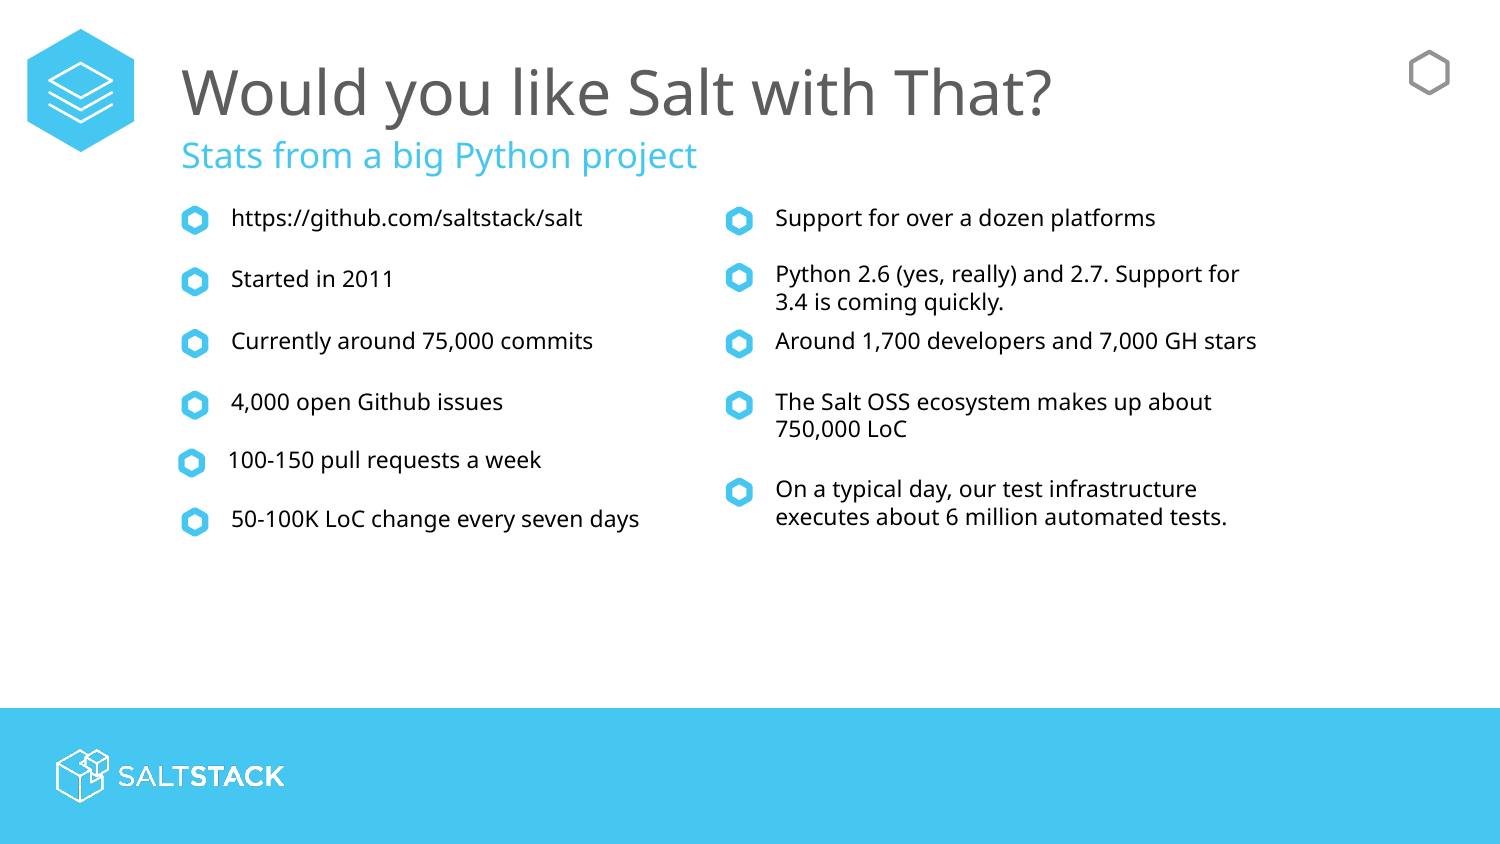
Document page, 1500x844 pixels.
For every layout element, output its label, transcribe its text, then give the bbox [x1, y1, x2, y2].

text_box Python 2.6 (yes, really) and 2.7. Support for 3.4 is coming quickly. [775, 259, 1274, 294]
text_box [0, 708, 1500, 844]
text_box https://github.com/saltstack/salt [231, 203, 777, 238]
text_box Support for over a dozen platforms [775, 203, 1274, 237]
text_box Around 1,700 developers and 7,000 GH stars [775, 326, 1274, 360]
text_box Would you like Salt with That? [181, 52, 1298, 128]
text_box Currently around 75,000 commits [231, 326, 730, 360]
text_box 100-150 pull requests a week [227, 445, 726, 479]
text_box On a typical day, our test infrastructure executes about 6 million automated tests. [775, 474, 1274, 509]
text_box The Salt OSS ecosystem makes up about 750,000 LoC [775, 387, 1274, 422]
picture [56, 749, 285, 804]
text_box 50-100K LoC change every seven days [231, 504, 730, 539]
text_box 4,000 open Github issues [231, 387, 730, 422]
text_box Stats from a big Python project [181, 132, 1395, 176]
text_box Started in 2011 [231, 264, 730, 299]
text_box [27, 28, 135, 153]
